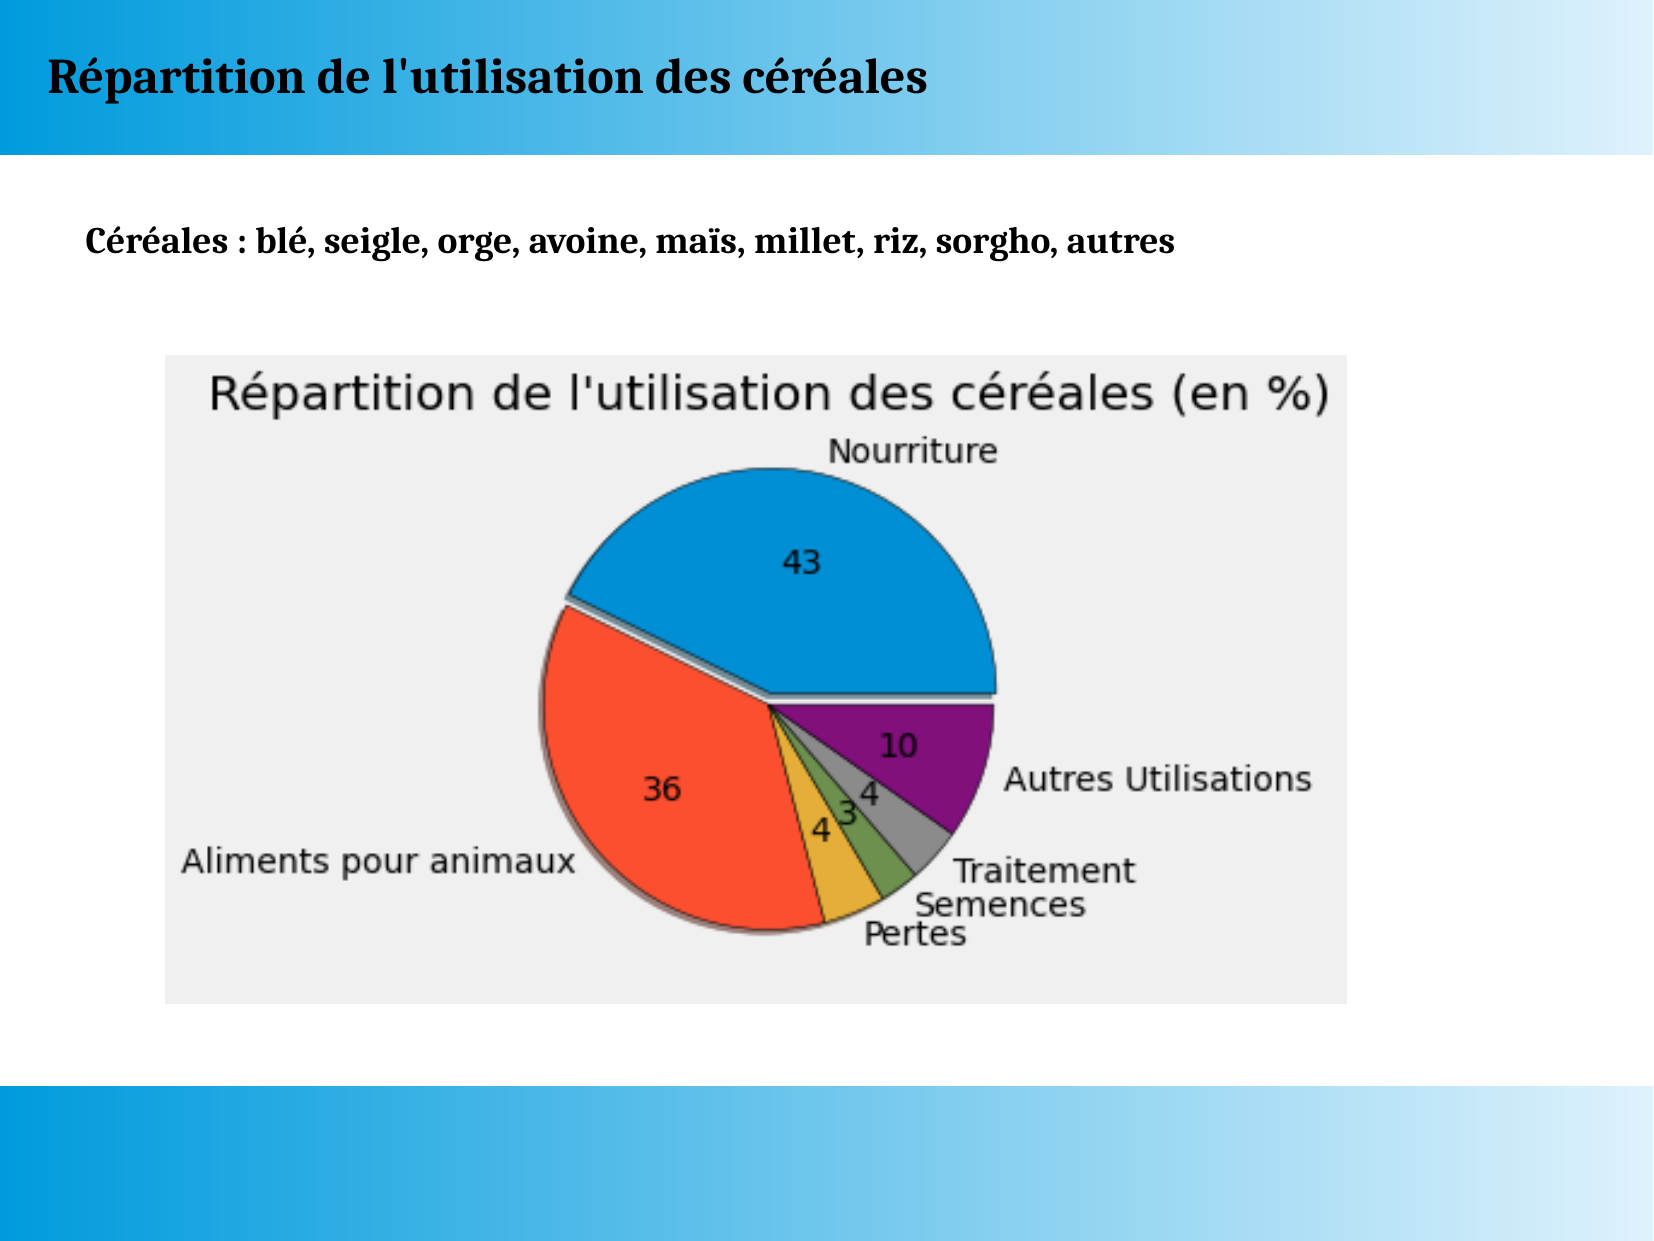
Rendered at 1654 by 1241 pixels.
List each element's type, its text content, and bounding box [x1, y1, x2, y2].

text_box Céréales : blé, seigle, orge, avoine, maïs, millet, riz, sorgho, autres [70, 212, 1214, 272]
title Répartition de l'utilisation des céréales [47, 25, 1536, 130]
picture [165, 355, 1347, 1004]
